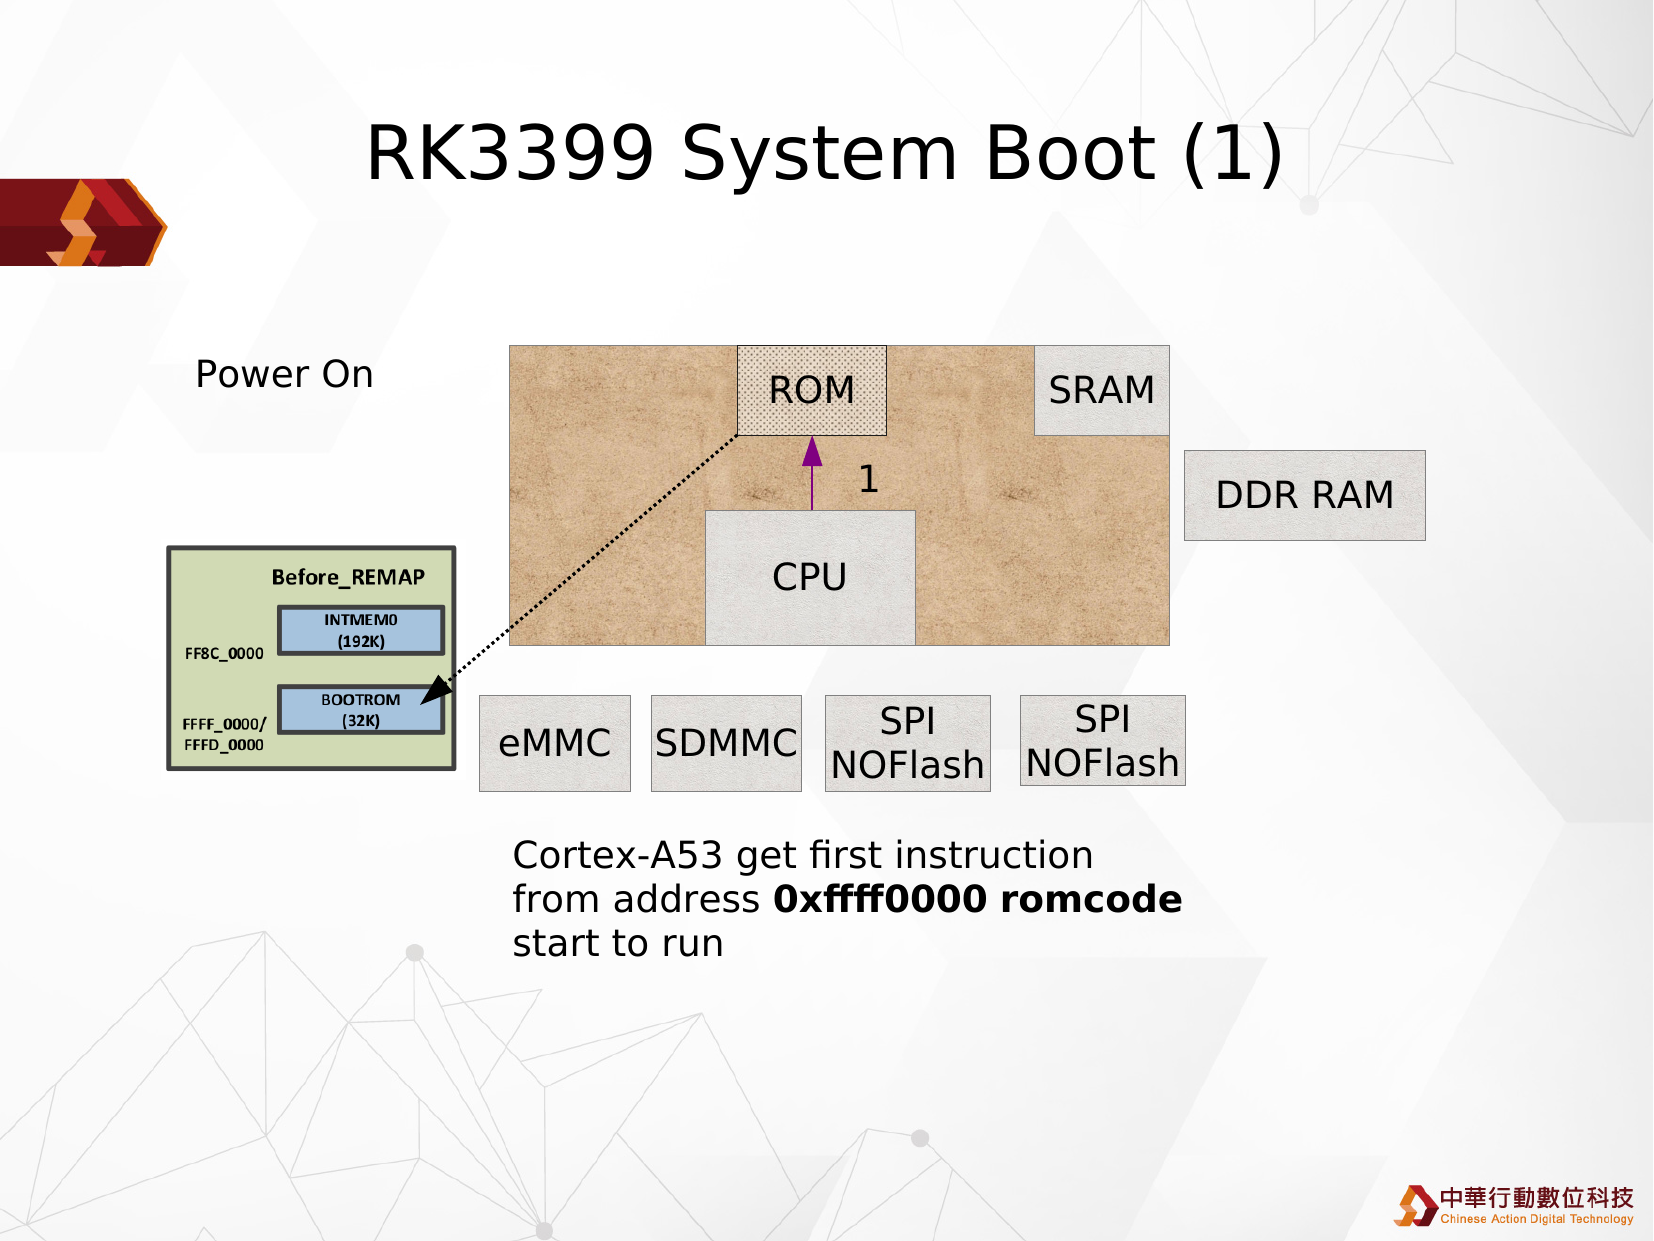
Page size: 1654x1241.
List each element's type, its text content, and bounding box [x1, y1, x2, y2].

text_box SRAM [1034, 345, 1170, 436]
title RK3399 System Boot (1) [82, 49, 1570, 257]
text_box 1 [842, 450, 903, 509]
text_box [509, 345, 811, 646]
text_box Power On [180, 345, 451, 404]
text_box ROM [737, 345, 887, 436]
text_box SPI NOFlash [825, 695, 991, 792]
text_box [813, 345, 1170, 646]
text_box eMMC [479, 695, 631, 792]
text_box Cortex-A53 get first instruction from address 0xffff0000 romcode start to run [497, 826, 1201, 974]
text_box SDMMC [651, 695, 802, 792]
text_box DDR RAM [1184, 450, 1426, 541]
picture [0, 0, 1654, 1241]
text_box SPI NOFlash [1020, 695, 1186, 786]
text_box CPU [705, 510, 916, 646]
